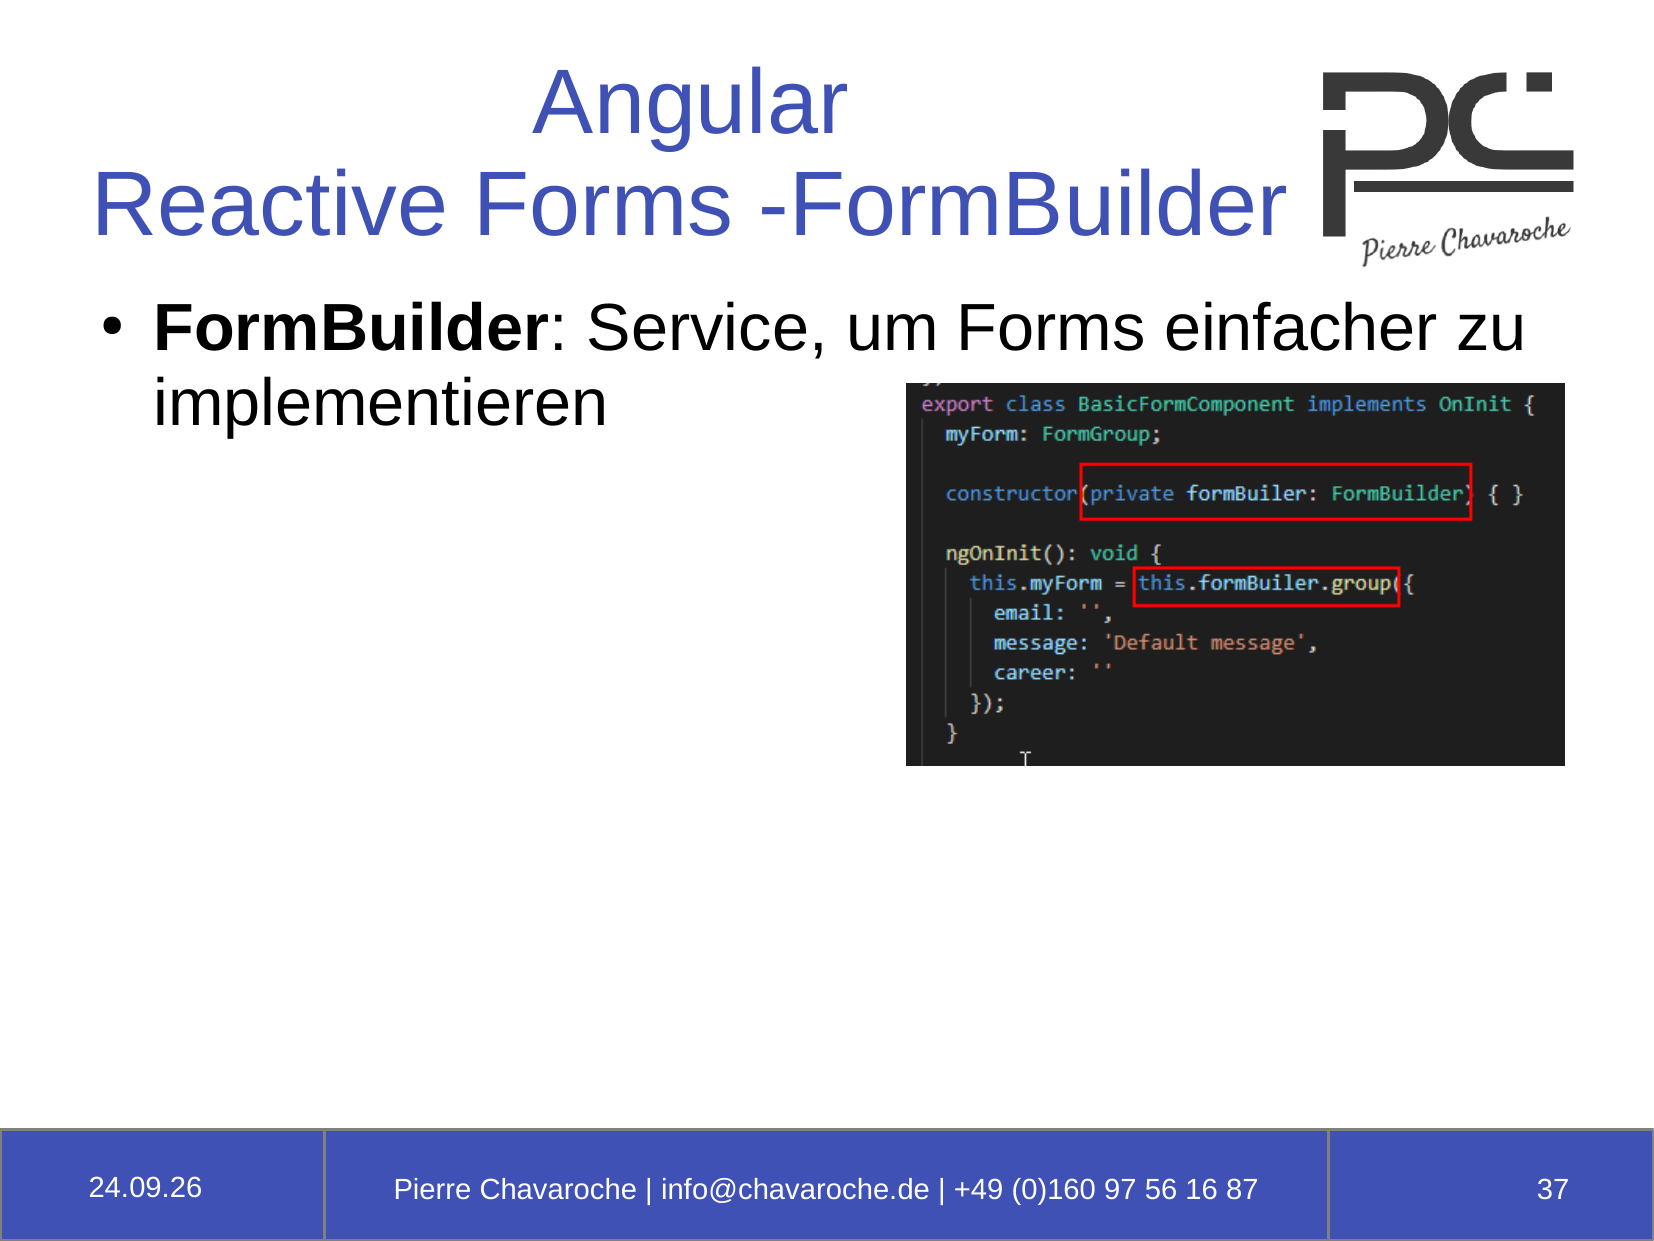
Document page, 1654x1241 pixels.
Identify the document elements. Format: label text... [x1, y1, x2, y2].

picture [906, 383, 1565, 766]
list FormBuilder: Service, um Forms einfacher zu implementieren [82, 290, 1571, 1109]
picture [1307, 29, 1589, 311]
title Angular Reactive Forms -FormBuilder [82, 49, 1300, 257]
